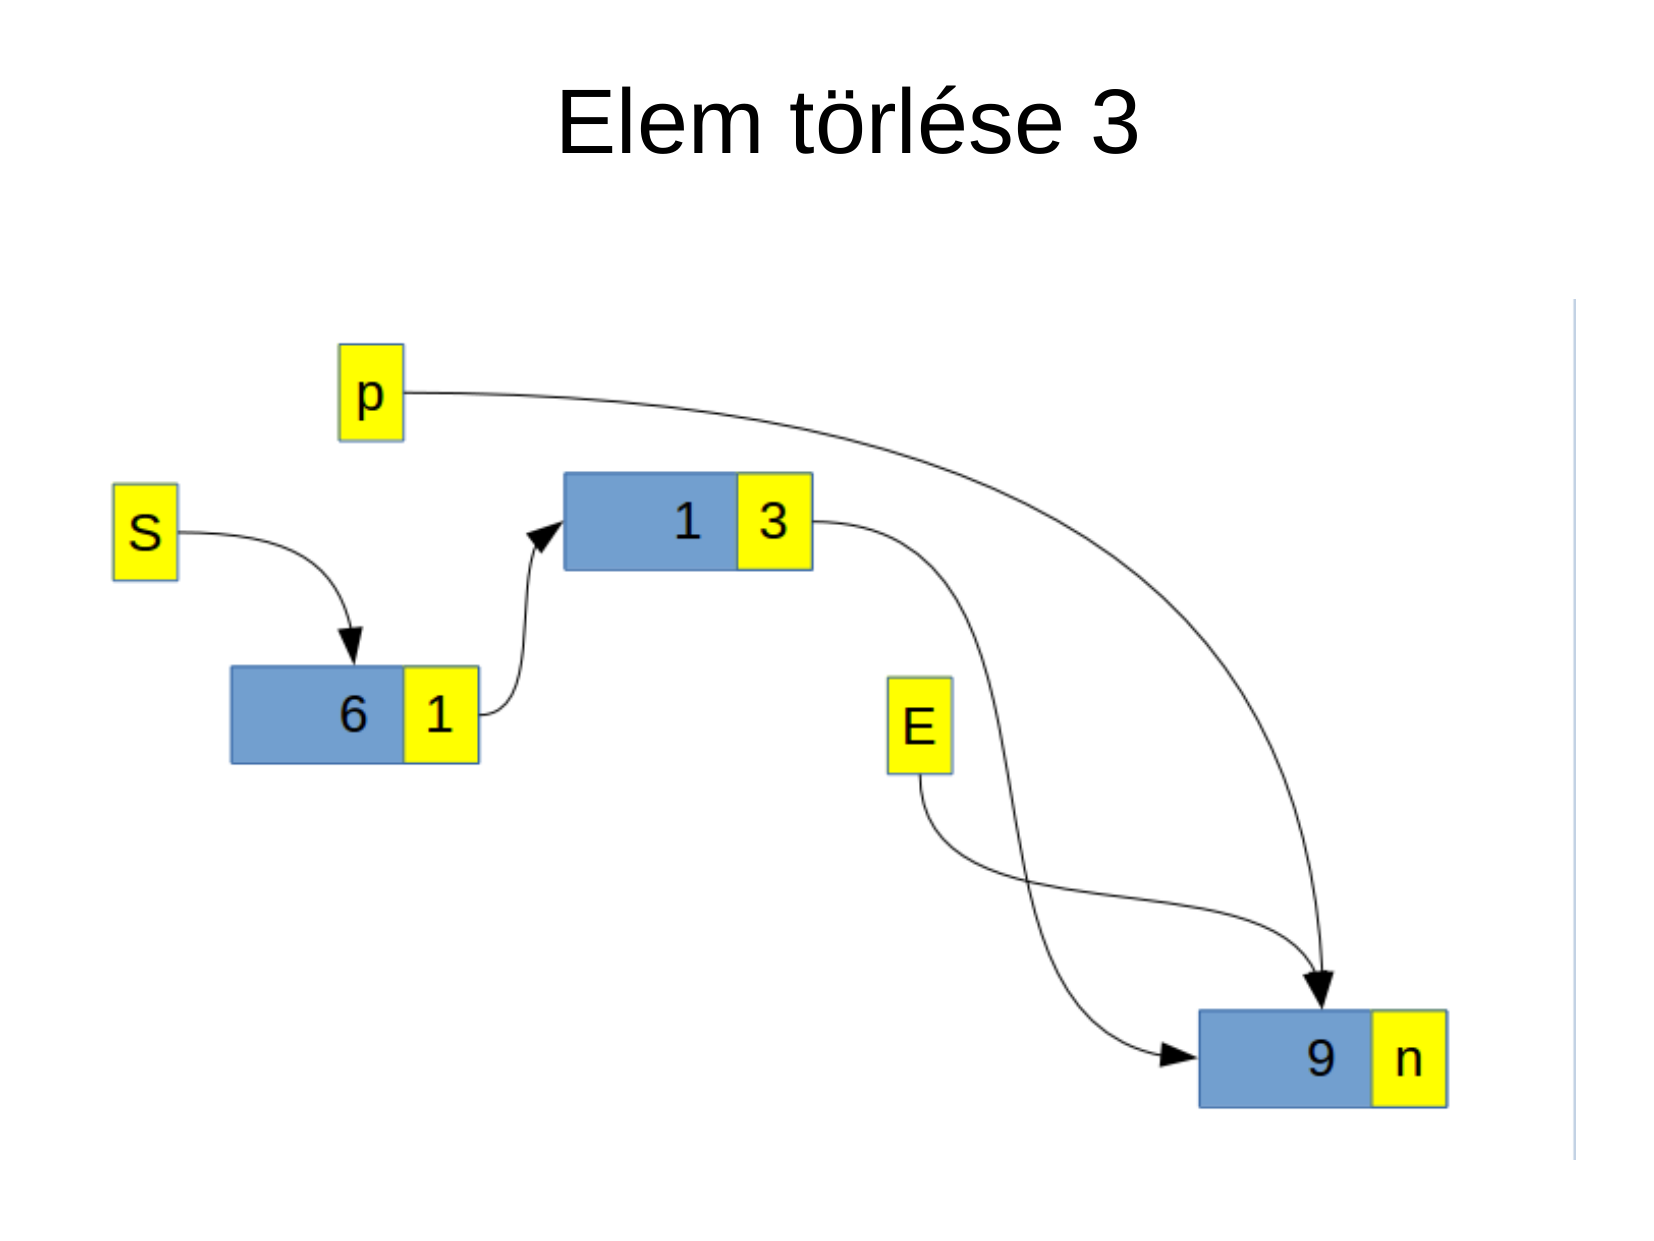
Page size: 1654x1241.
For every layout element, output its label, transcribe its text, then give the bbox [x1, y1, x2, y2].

picture [89, 299, 1576, 1160]
title Elem törlése 3 [105, 17, 1594, 226]
